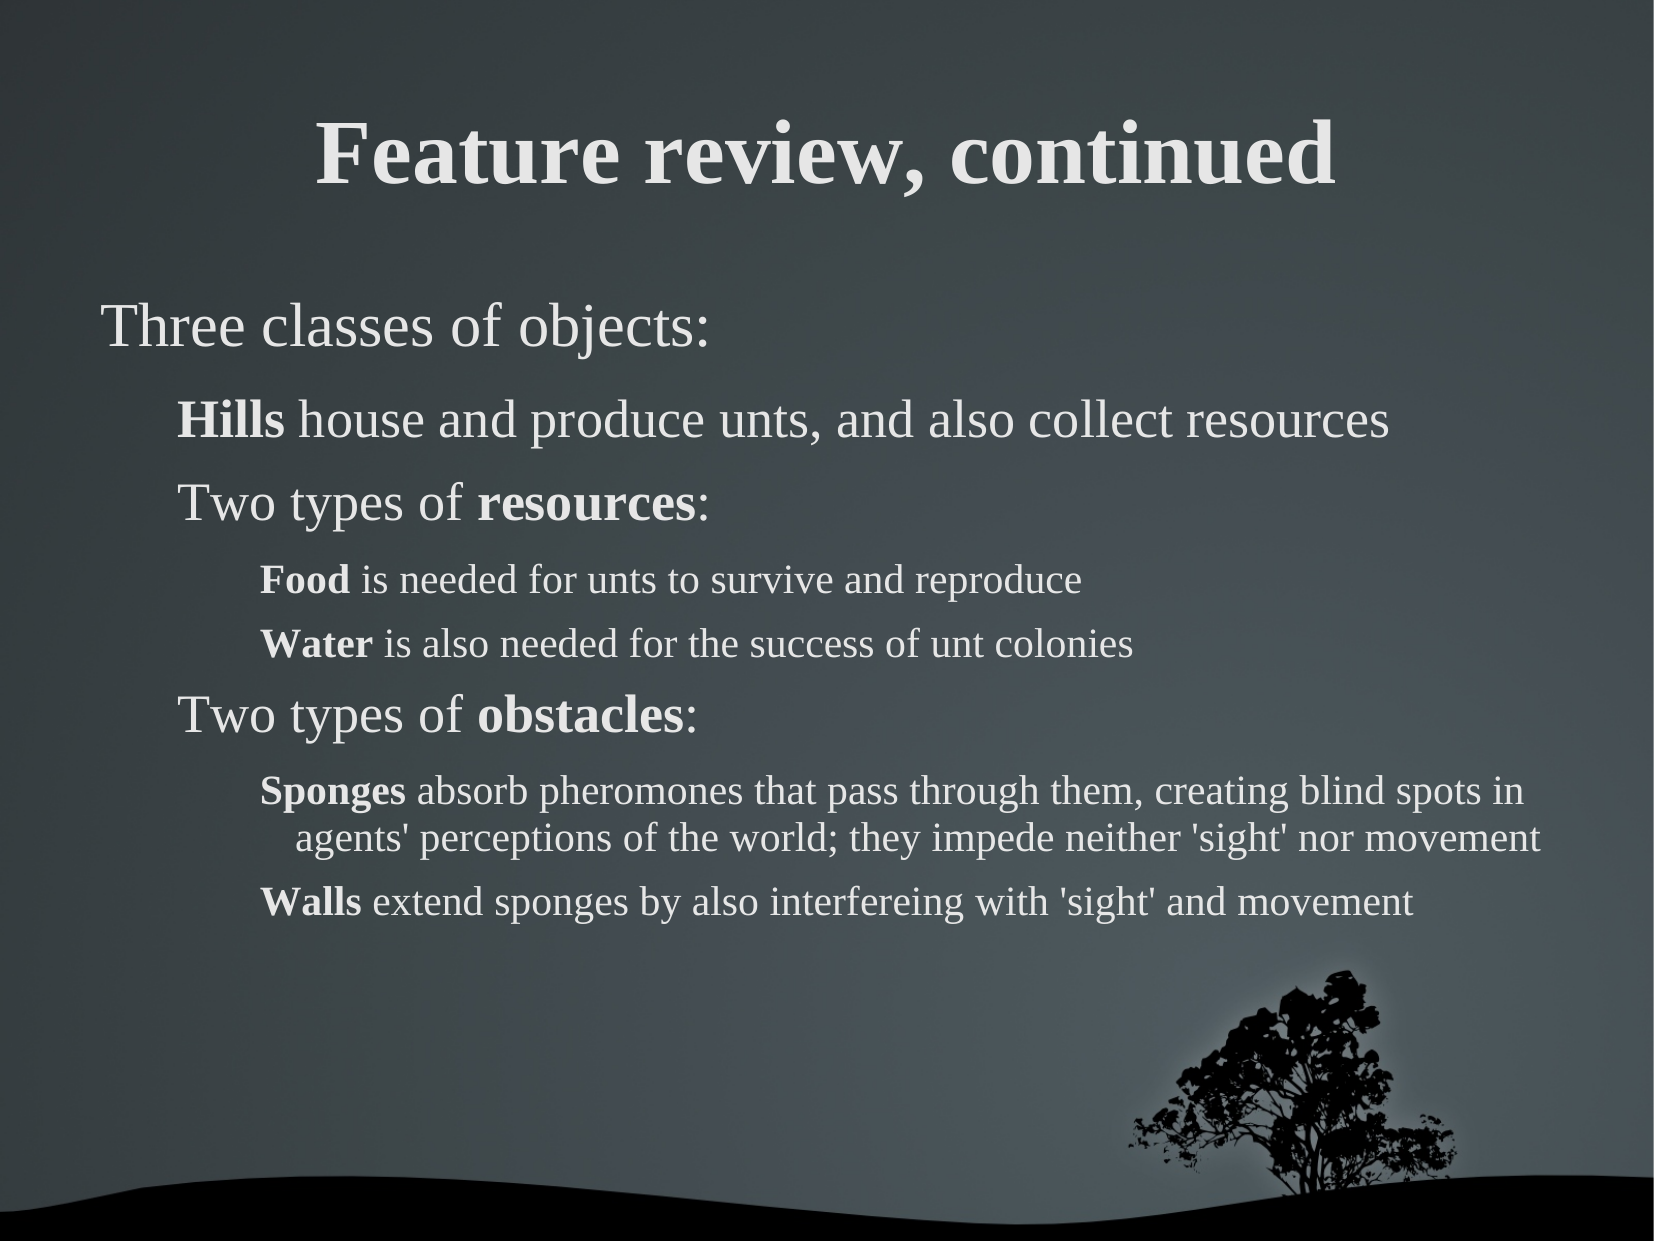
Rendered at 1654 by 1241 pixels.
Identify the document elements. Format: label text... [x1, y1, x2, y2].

list Three classes of objects: Hills house and produce unts, and also collect resources Two types of resources: Food is needed for unts to survive and reproduce Water is also needed for the success of unt colonies Two types of obstacles: Sponges absorb pheromones that pass through them, creating blind spots in agents' perceptions of the world; they impede neither 'sight' nor movement Walls extend sponges by also interfereing with 'sight' and movement [82, 290, 1571, 1094]
title Feature review, continued [82, 56, 1571, 250]
picture [0, 0, 1654, 1241]
